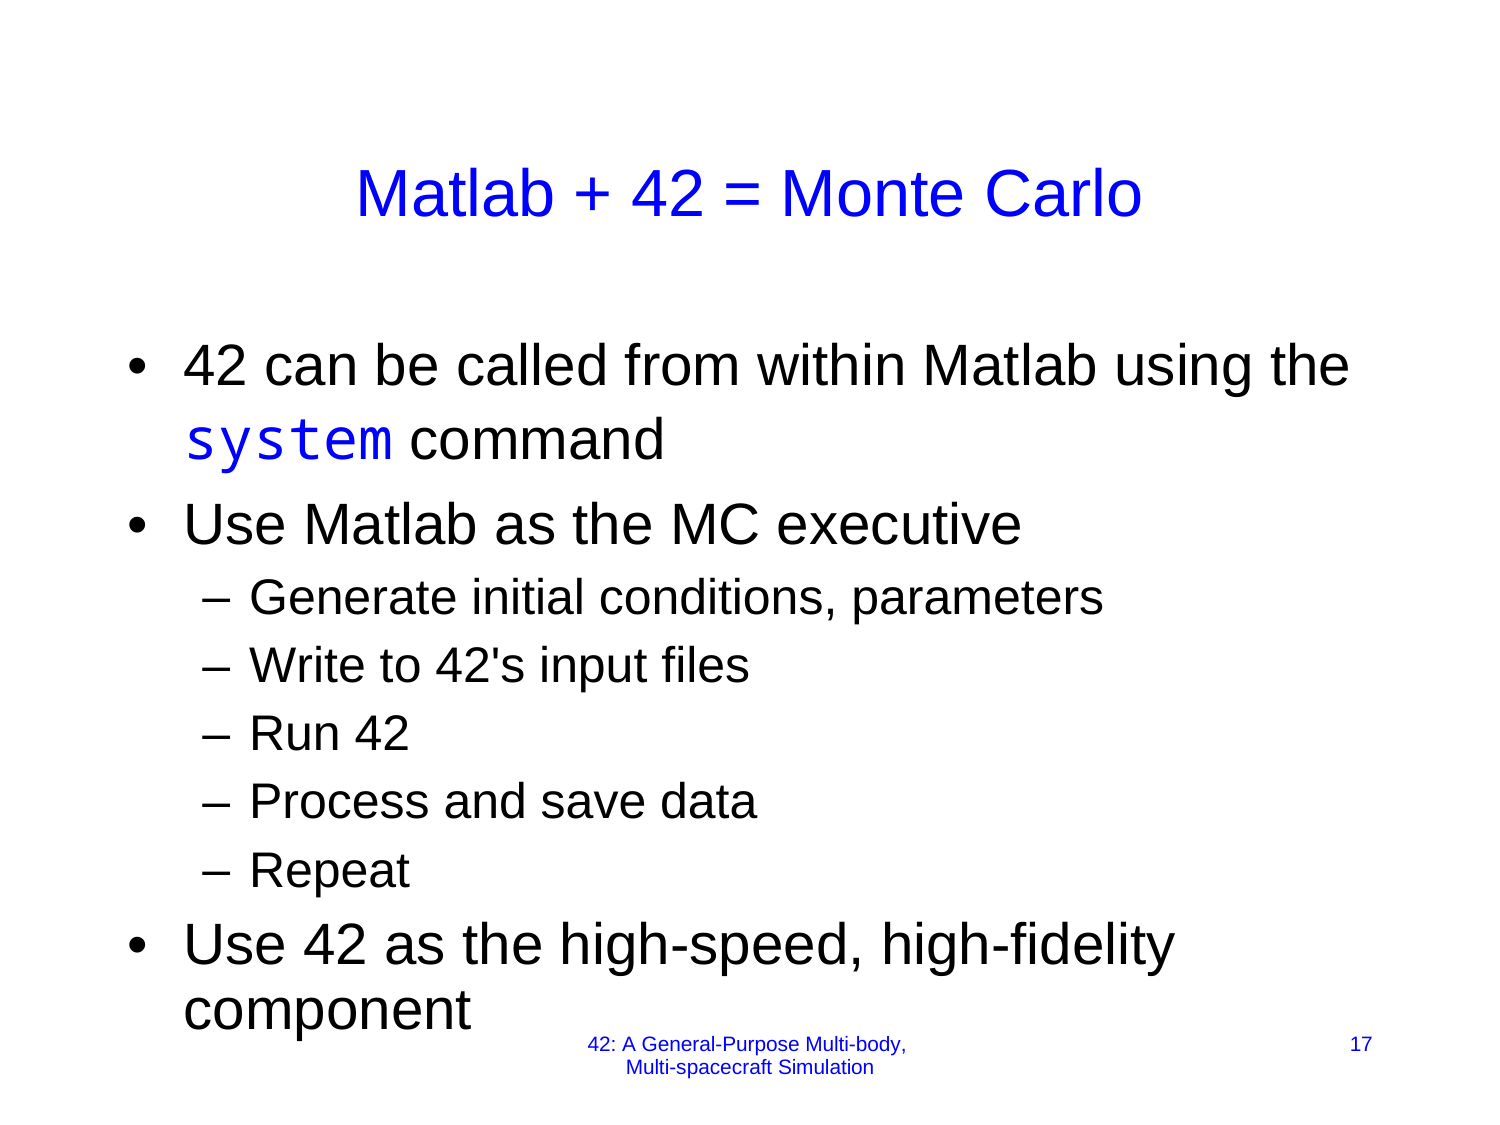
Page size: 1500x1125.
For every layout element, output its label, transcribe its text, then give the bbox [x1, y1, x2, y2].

title Matlab + 42 = Monte Carlo [112, 99, 1388, 288]
list 42 can be called from within Matlab using the system command Use Matlab as the MC executive Generate initial conditions, parameters Write to 42's input files Run 42 Process and save data Repeat Use 42 as the high-speed, high-fidelity component [112, 324, 1388, 1068]
